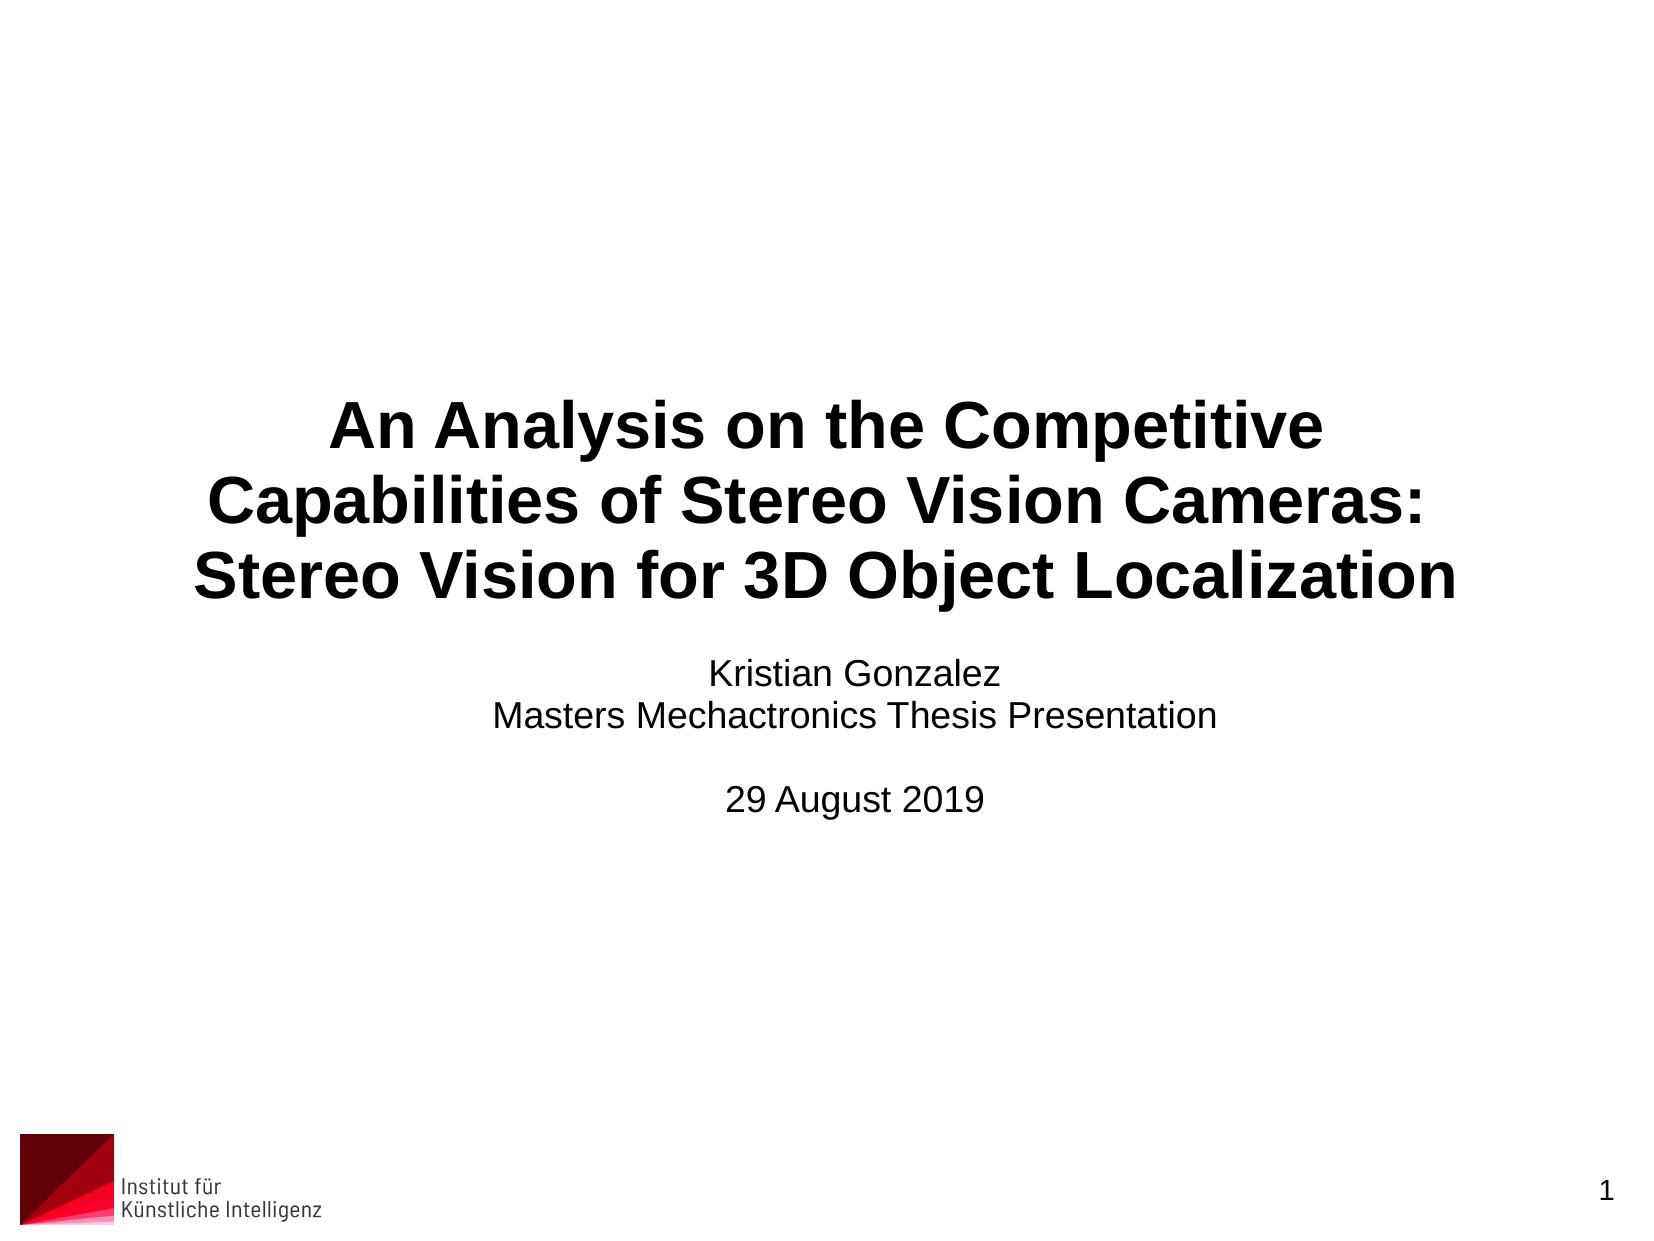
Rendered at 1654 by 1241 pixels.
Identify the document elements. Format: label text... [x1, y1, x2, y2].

subtitle An Analysis on the Competitive Capabilities of Stereo Vision Cameras: Stereo Vision for 3D Object Localization [170, 345, 1483, 656]
text_box Kristian Gonzalez Masters Mechactronics Thesis Presentation 29 August 2019 [330, 645, 1381, 1006]
picture [20, 1134, 321, 1225]
